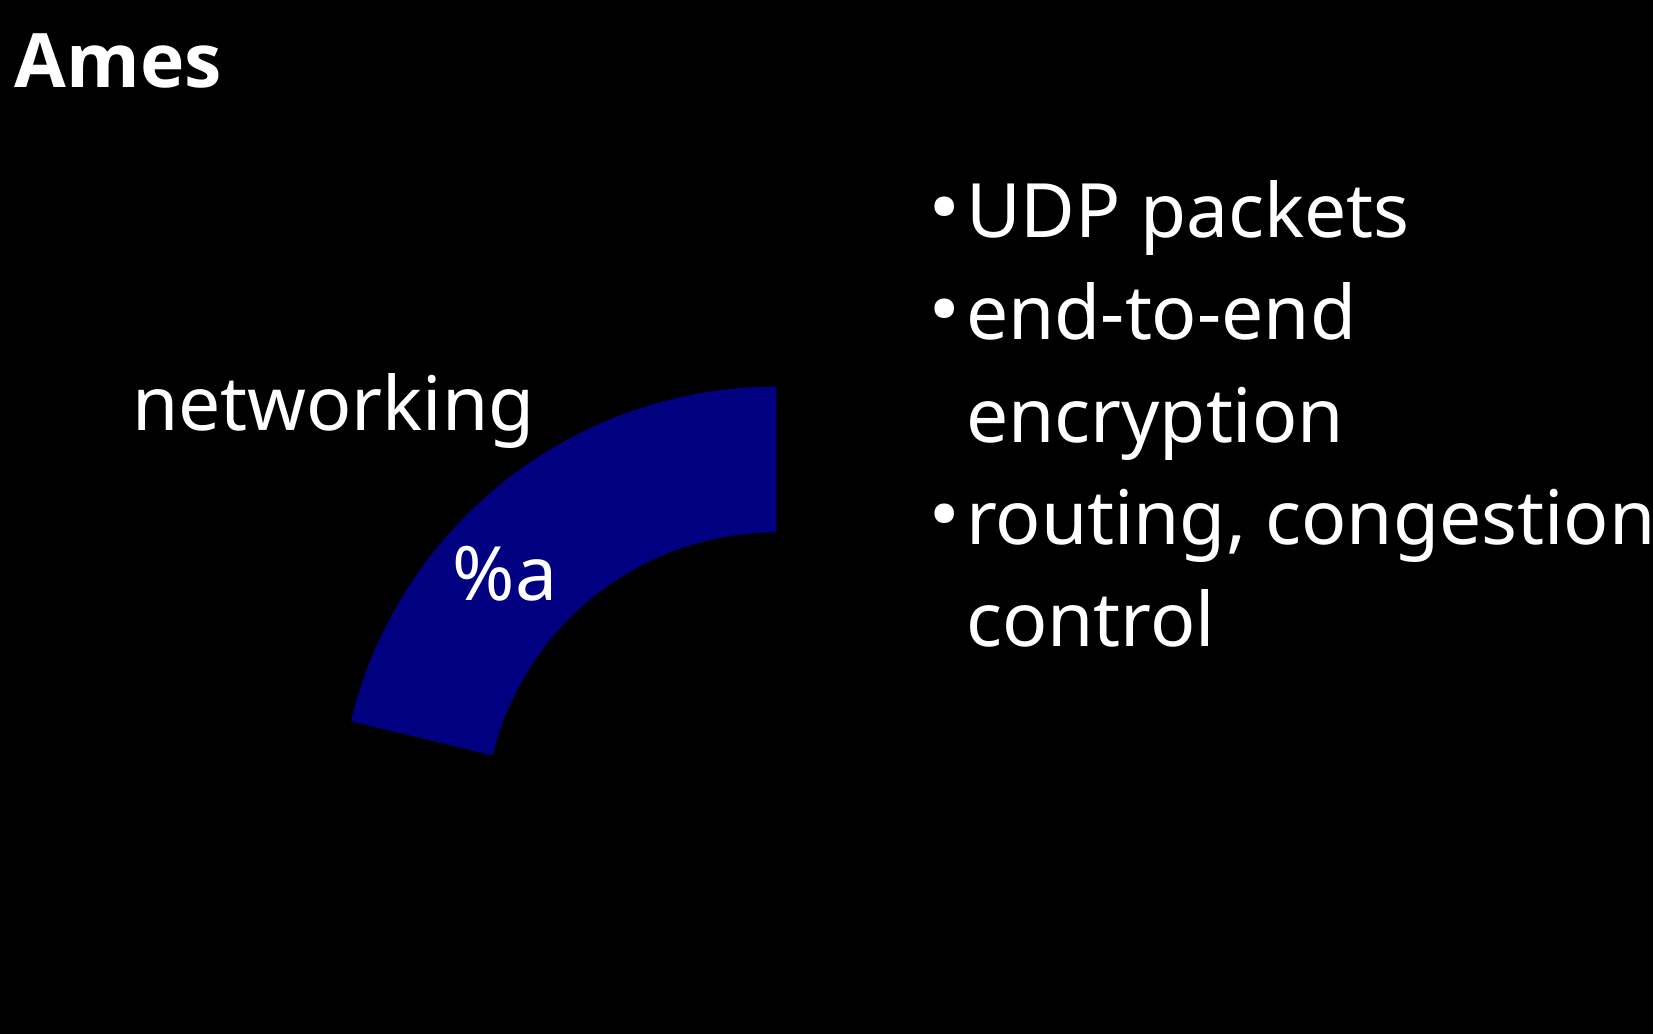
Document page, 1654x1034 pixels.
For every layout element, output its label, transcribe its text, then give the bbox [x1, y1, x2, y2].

text_box Ames [0, 0, 230, 94]
text_box networking [117, 343, 508, 437]
text_box UDP packets end-to-end encryption routing, congestion control [916, 150, 1617, 715]
text_box %a [350, 386, 777, 756]
